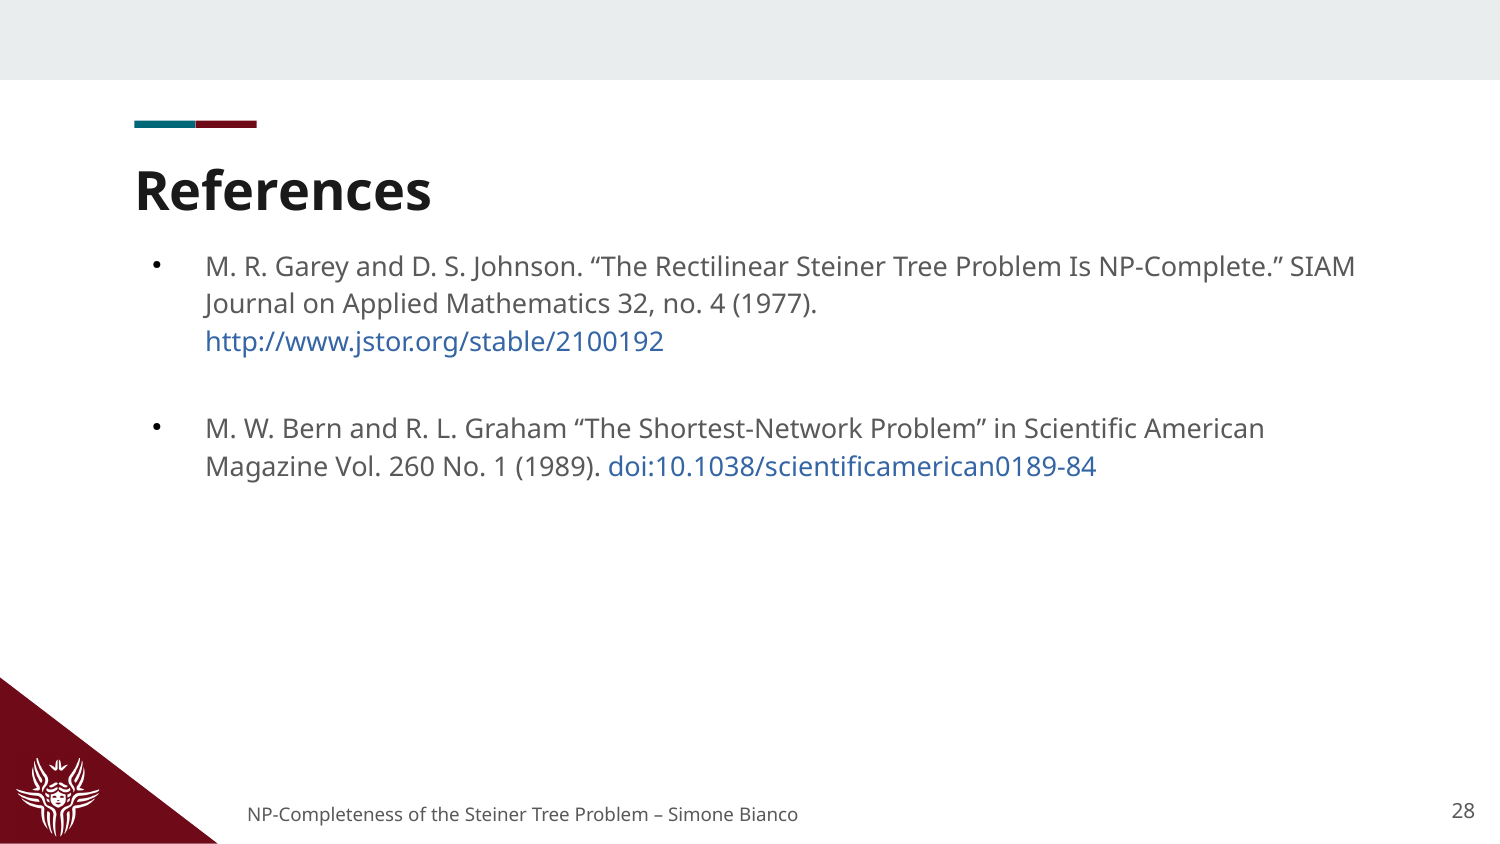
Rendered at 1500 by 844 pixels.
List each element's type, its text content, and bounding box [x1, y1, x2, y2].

subtitle NP-Completeness of the Steiner Tree Problem – Simone Bianco [232, 783, 1193, 839]
slide_number <number> [1400, 779, 1491, 844]
picture [16, 758, 100, 839]
list M. R. Garey and D. S. Johnson. “The Rectilinear Steiner Tree Problem Is NP-Complete.” SIAM Journal on Applied Mathematics 32, no. 4 (1977). http://www.jstor.org/stable/2100192 M. W. Bern and R. L. Graham “The Shortest-Network Problem” in Scientific American Magazine Vol. 260 No. 1 (1989). doi:10.1038/scientificamerican0189-84 [119, 229, 1381, 844]
title References [119, 141, 1381, 229]
